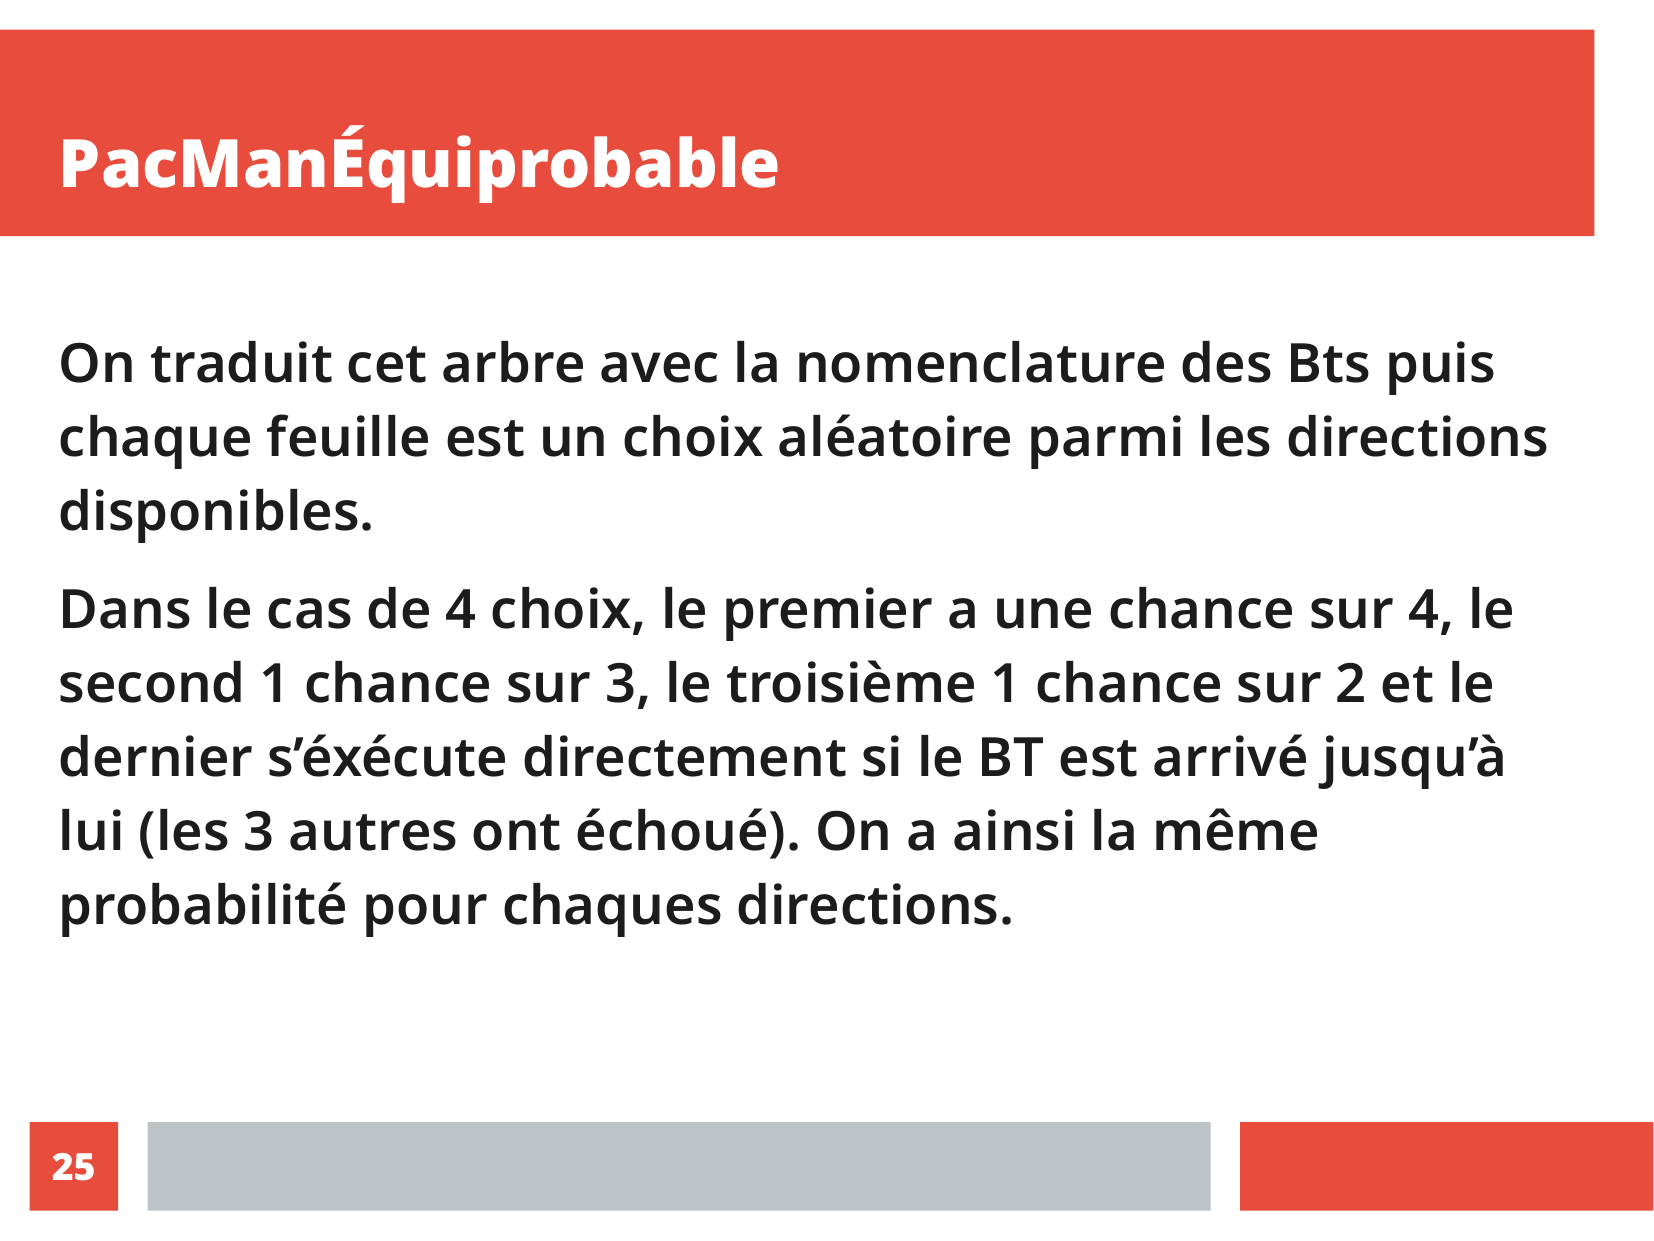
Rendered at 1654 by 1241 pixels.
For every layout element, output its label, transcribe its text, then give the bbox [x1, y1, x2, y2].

list On traduit cet arbre avec la nomenclature des Bts puis chaque feuille est un choix aléatoire parmi les directions disponibles. Dans le cas de 4 choix, le premier a une chance sur 4, le second 1 chance sur 3, le troisième 1 chance sur 2 et le dernier s’éxécute directement si le BT est arrivé jusqu’à lui (les 3 autres ont échoué). On a ainsi la même probabilité pour chaques directions. [59, 324, 1565, 1093]
title PacManÉquiprobable [59, 59, 1595, 207]
